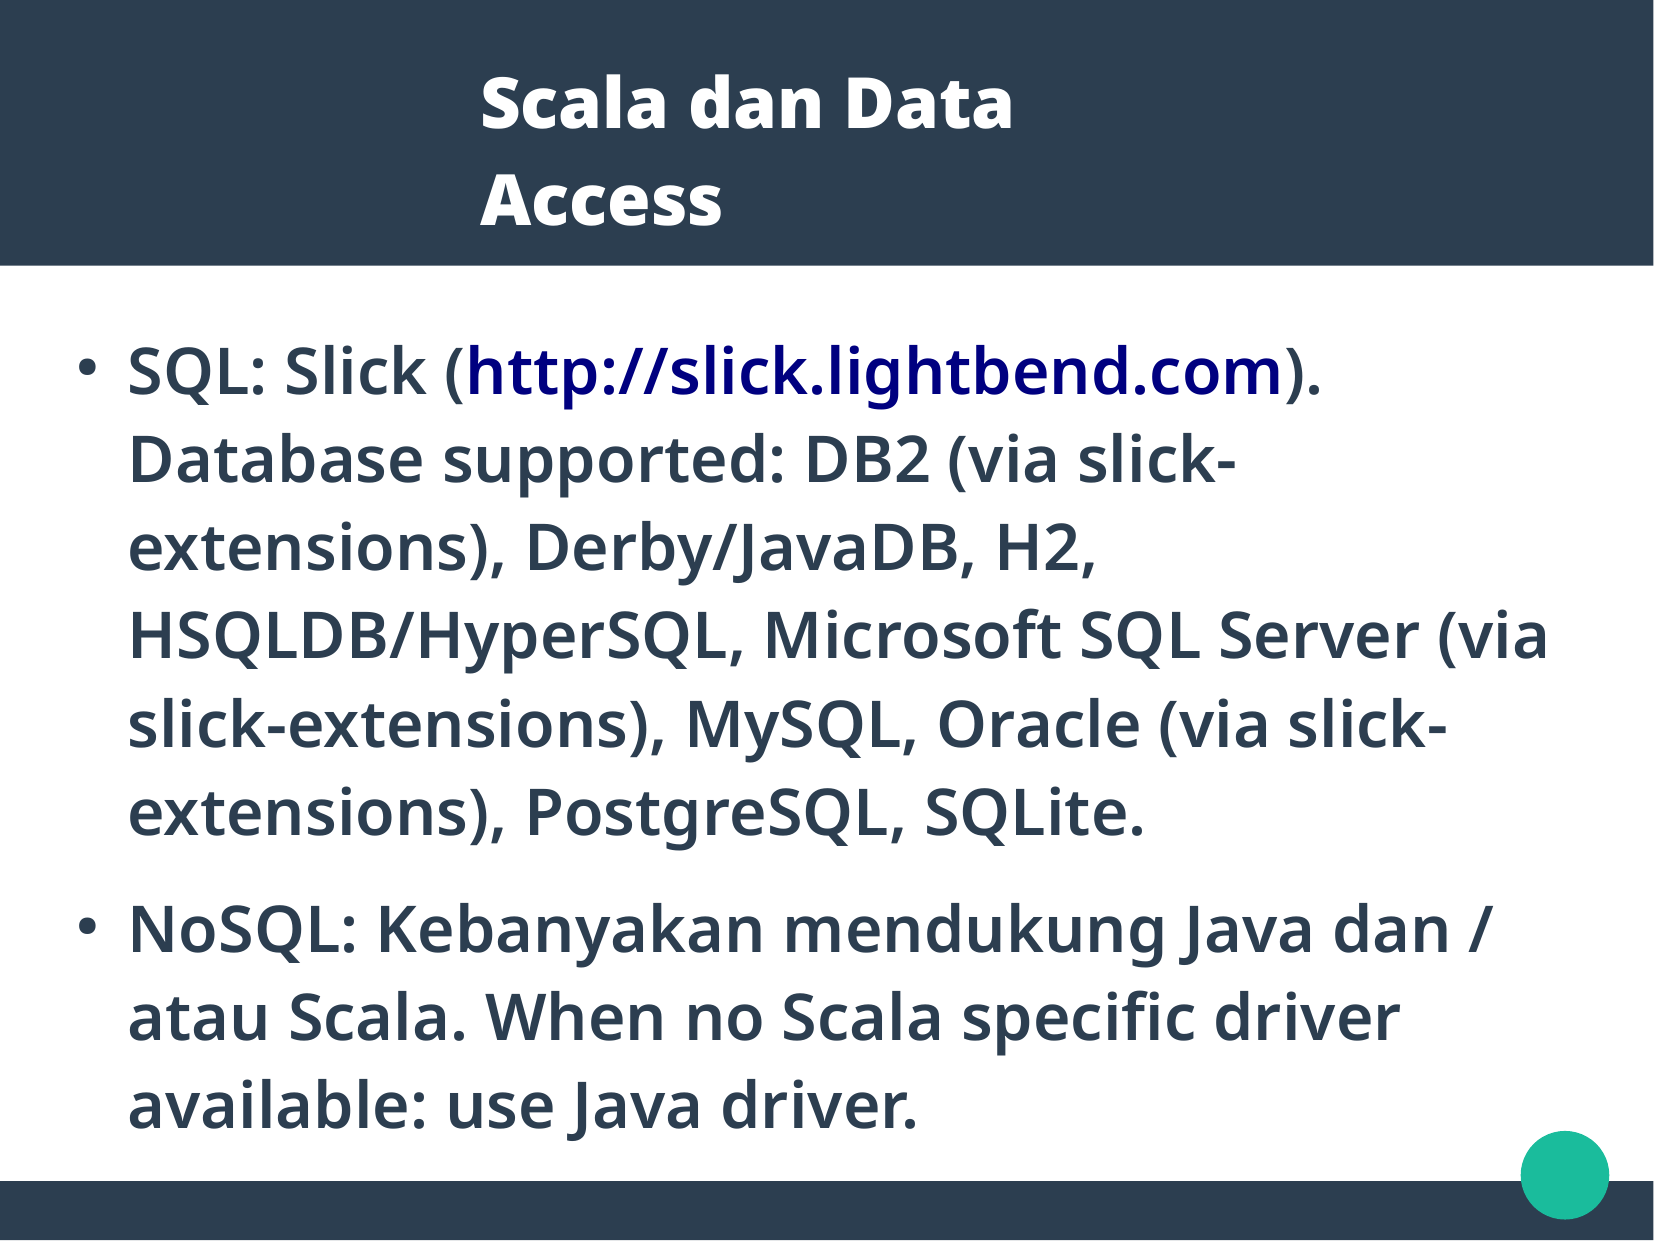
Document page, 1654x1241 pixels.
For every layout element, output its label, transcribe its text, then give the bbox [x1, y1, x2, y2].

title Scala dan Data Access [480, 52, 1186, 211]
list SQL: Slick (http://slick.lightbend.com). Database supported: DB2 (via slick-extensions), Derby/JavaDB, H2, HSQLDB/HyperSQL, Microsoft SQL Server (via slick-extensions), MySQL, Oracle (via slick-extensions), PostgreSQL, SQLite. NoSQL: Kebanyakan mendukung Java dan / atau Scala. When no Scala specific driver available: use Java driver. [59, 324, 1595, 1152]
